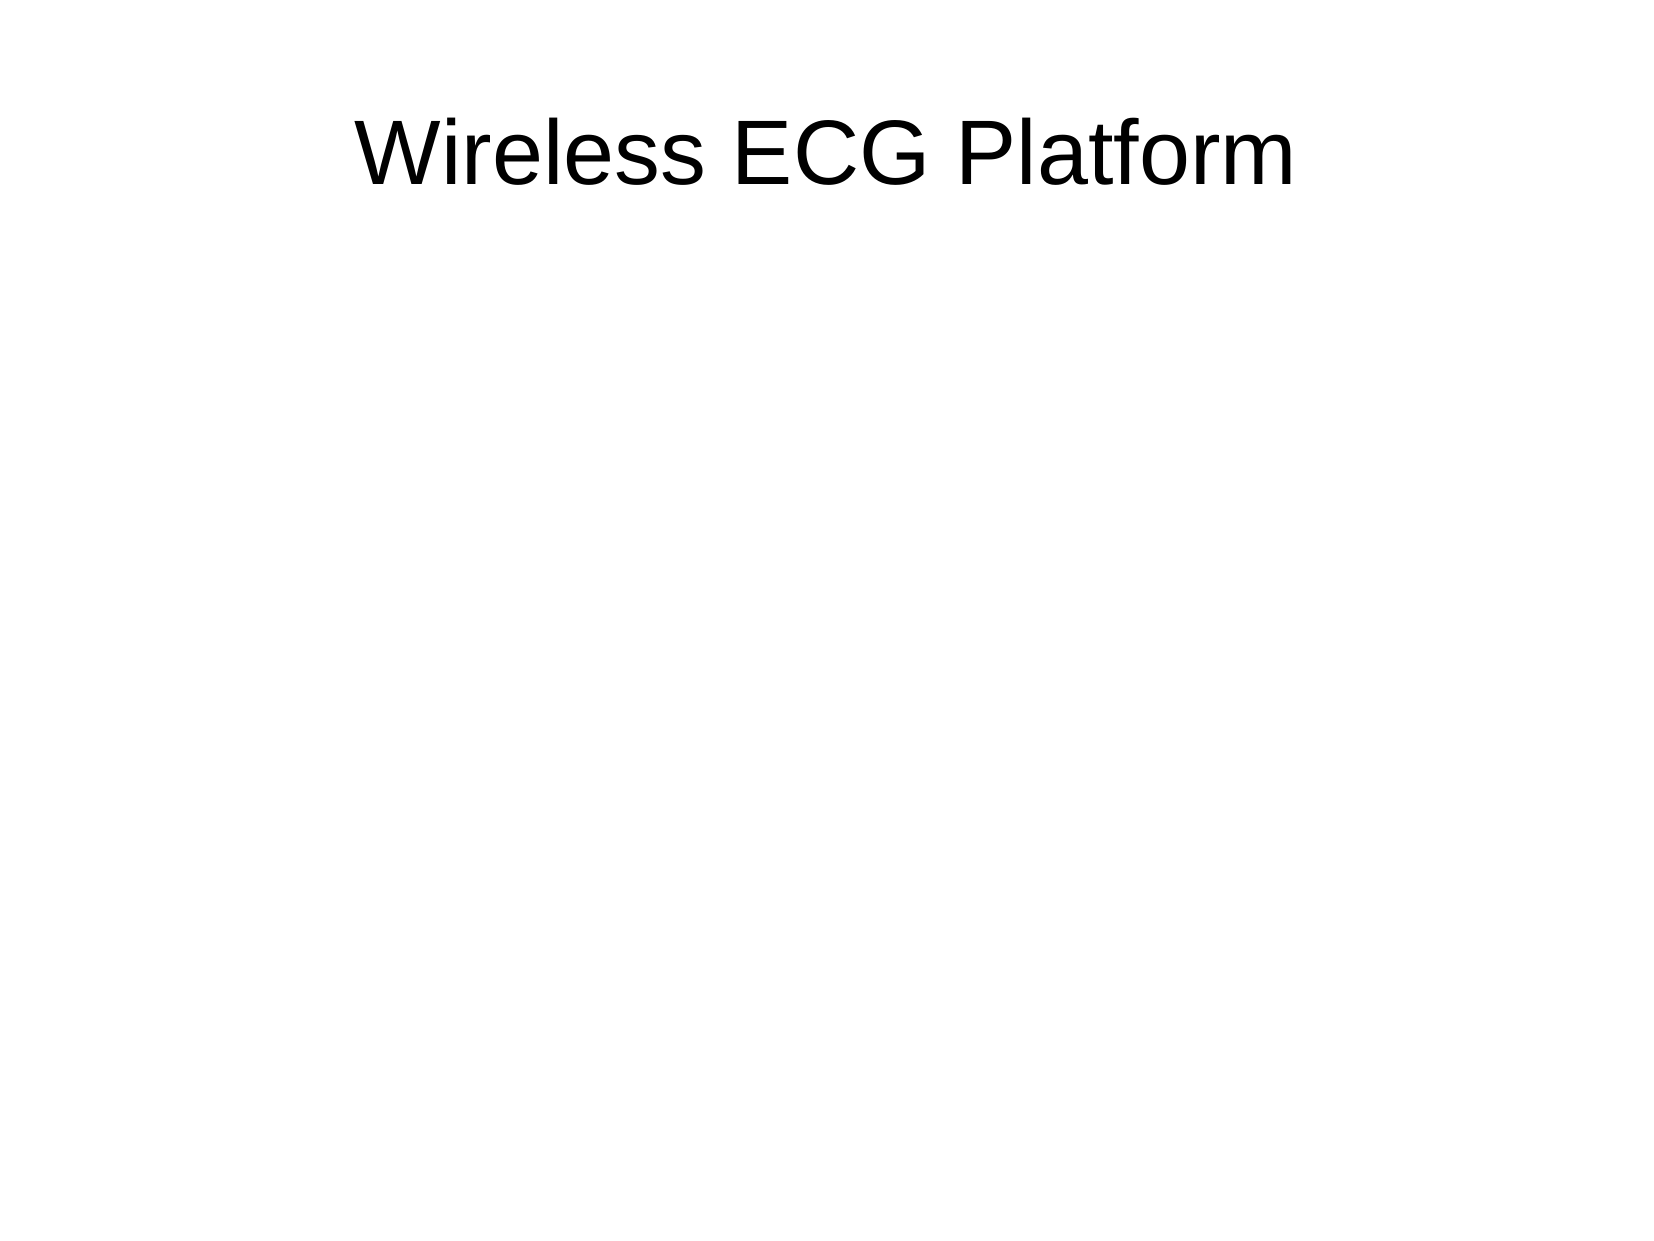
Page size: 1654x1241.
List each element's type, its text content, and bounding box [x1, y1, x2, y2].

title Wireless ECG Platform [82, 49, 1571, 257]
